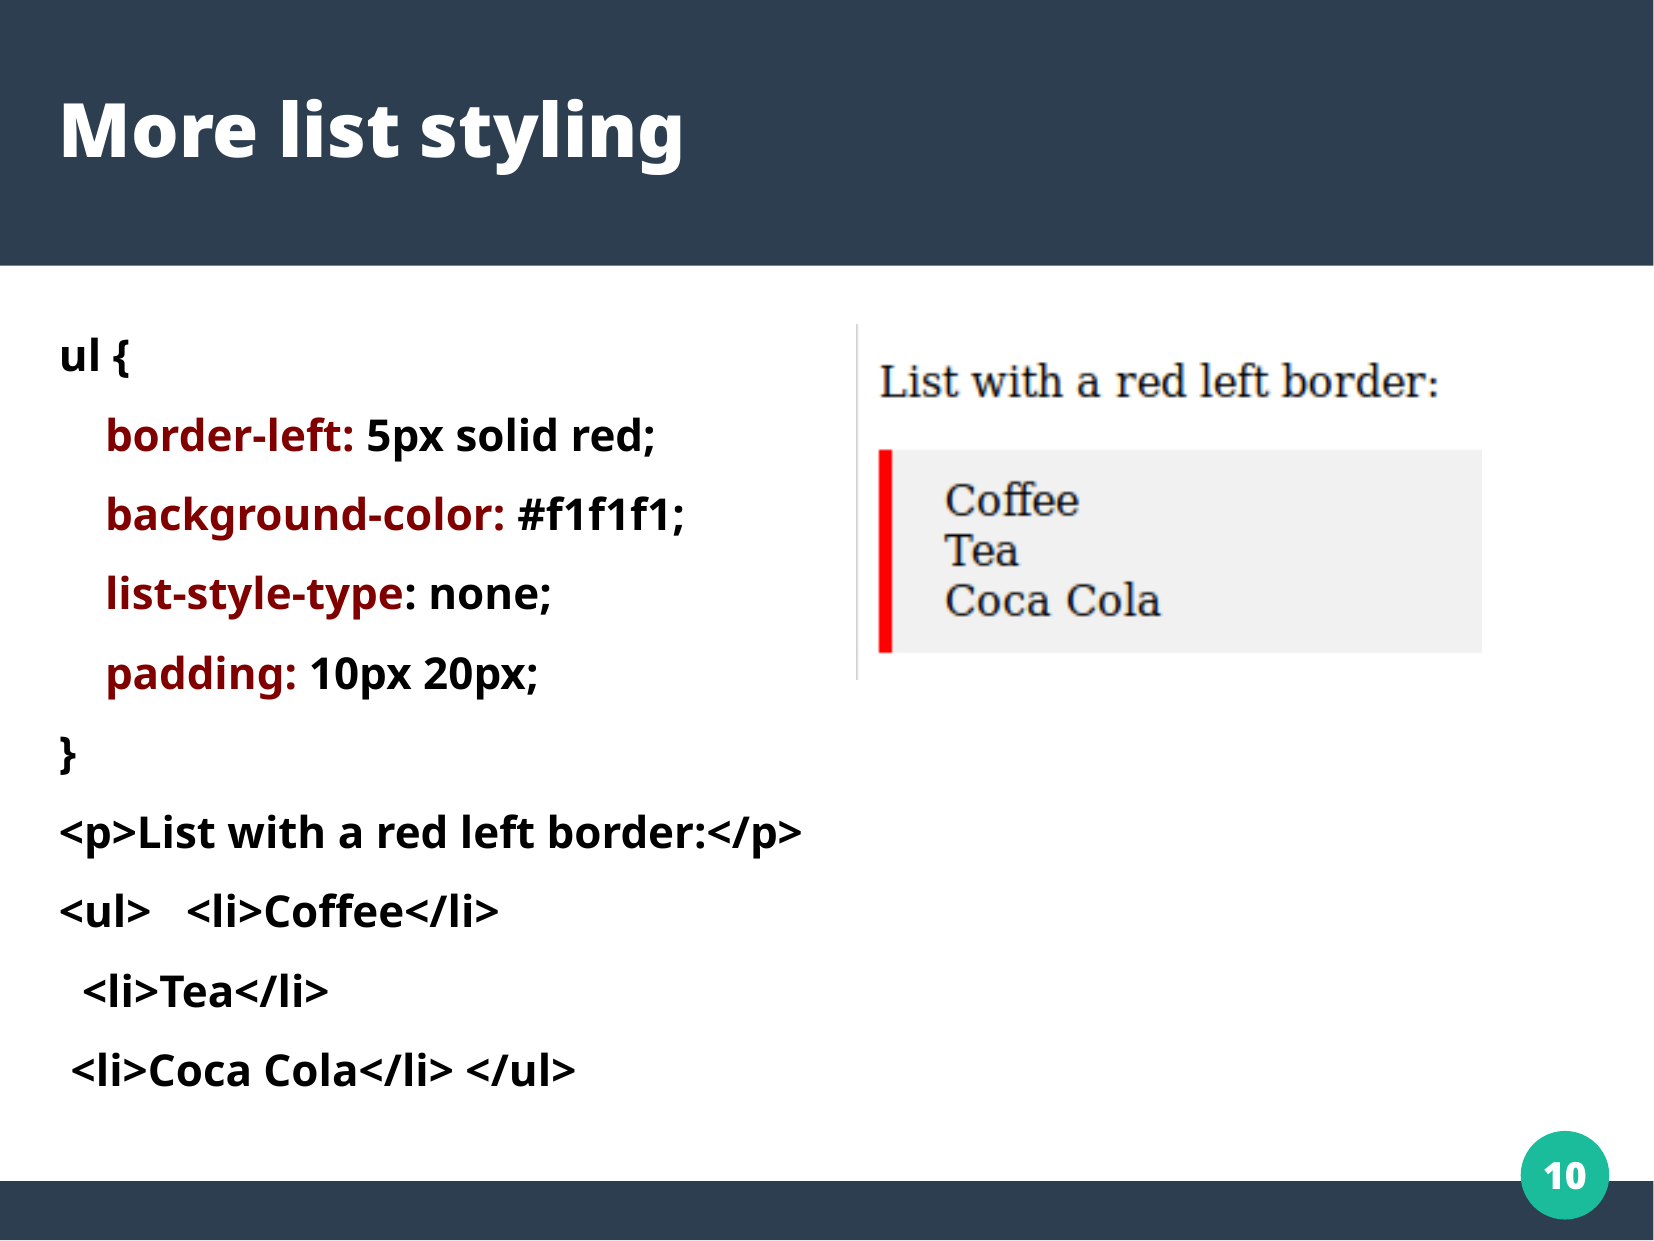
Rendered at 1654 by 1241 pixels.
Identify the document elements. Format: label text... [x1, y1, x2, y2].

list ul { border-left: 5px solid red; background-color: #f1f1f1; list-style-type: none; padding: 10px 20px; } <p>List with a red left border:</p> <ul> <li>Coffee</li> <li>Tea</li> <li>Coca Cola</li> </ul> [59, 324, 809, 1152]
title More list styling [59, 49, 1595, 207]
picture [856, 324, 1482, 680]
